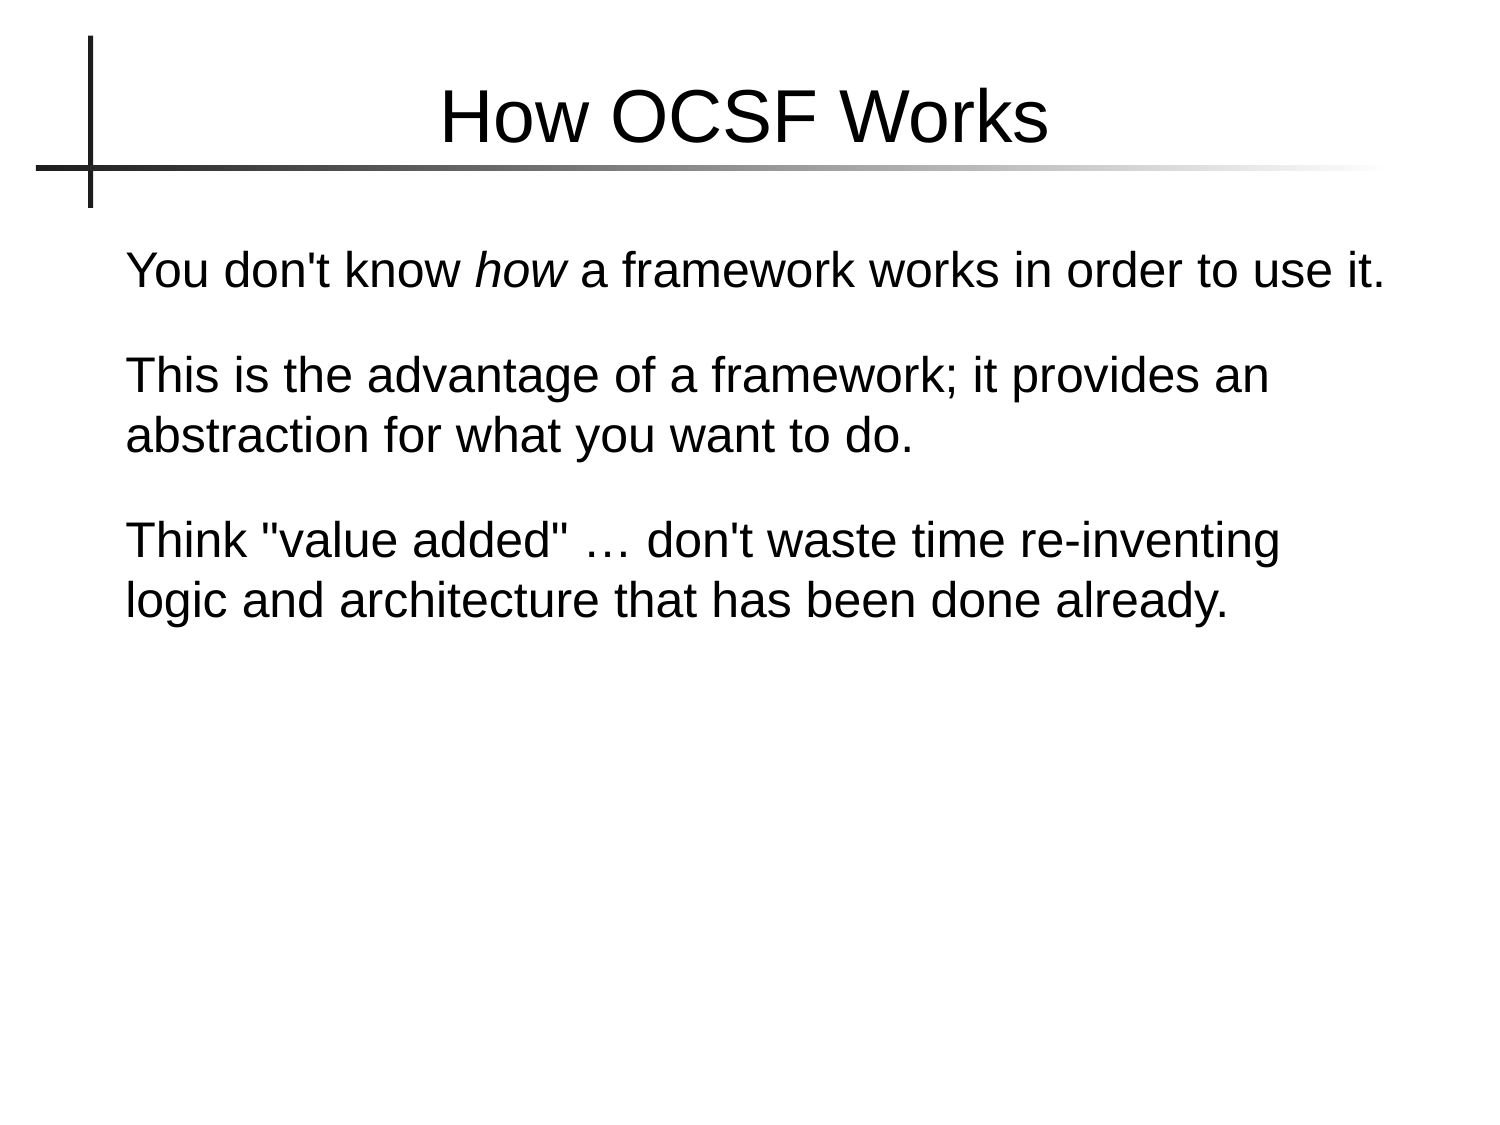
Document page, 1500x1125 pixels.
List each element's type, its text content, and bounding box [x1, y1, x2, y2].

text_box How OCSF Works [95, 23, 1395, 165]
text_box You don't know how a framework works in order to use it. This is the advantage of a framework; it provides an abstraction for what you want to do. Think "value added" … don't waste time re-inventing logic and architecture that has been done already. [110, 229, 1410, 1095]
